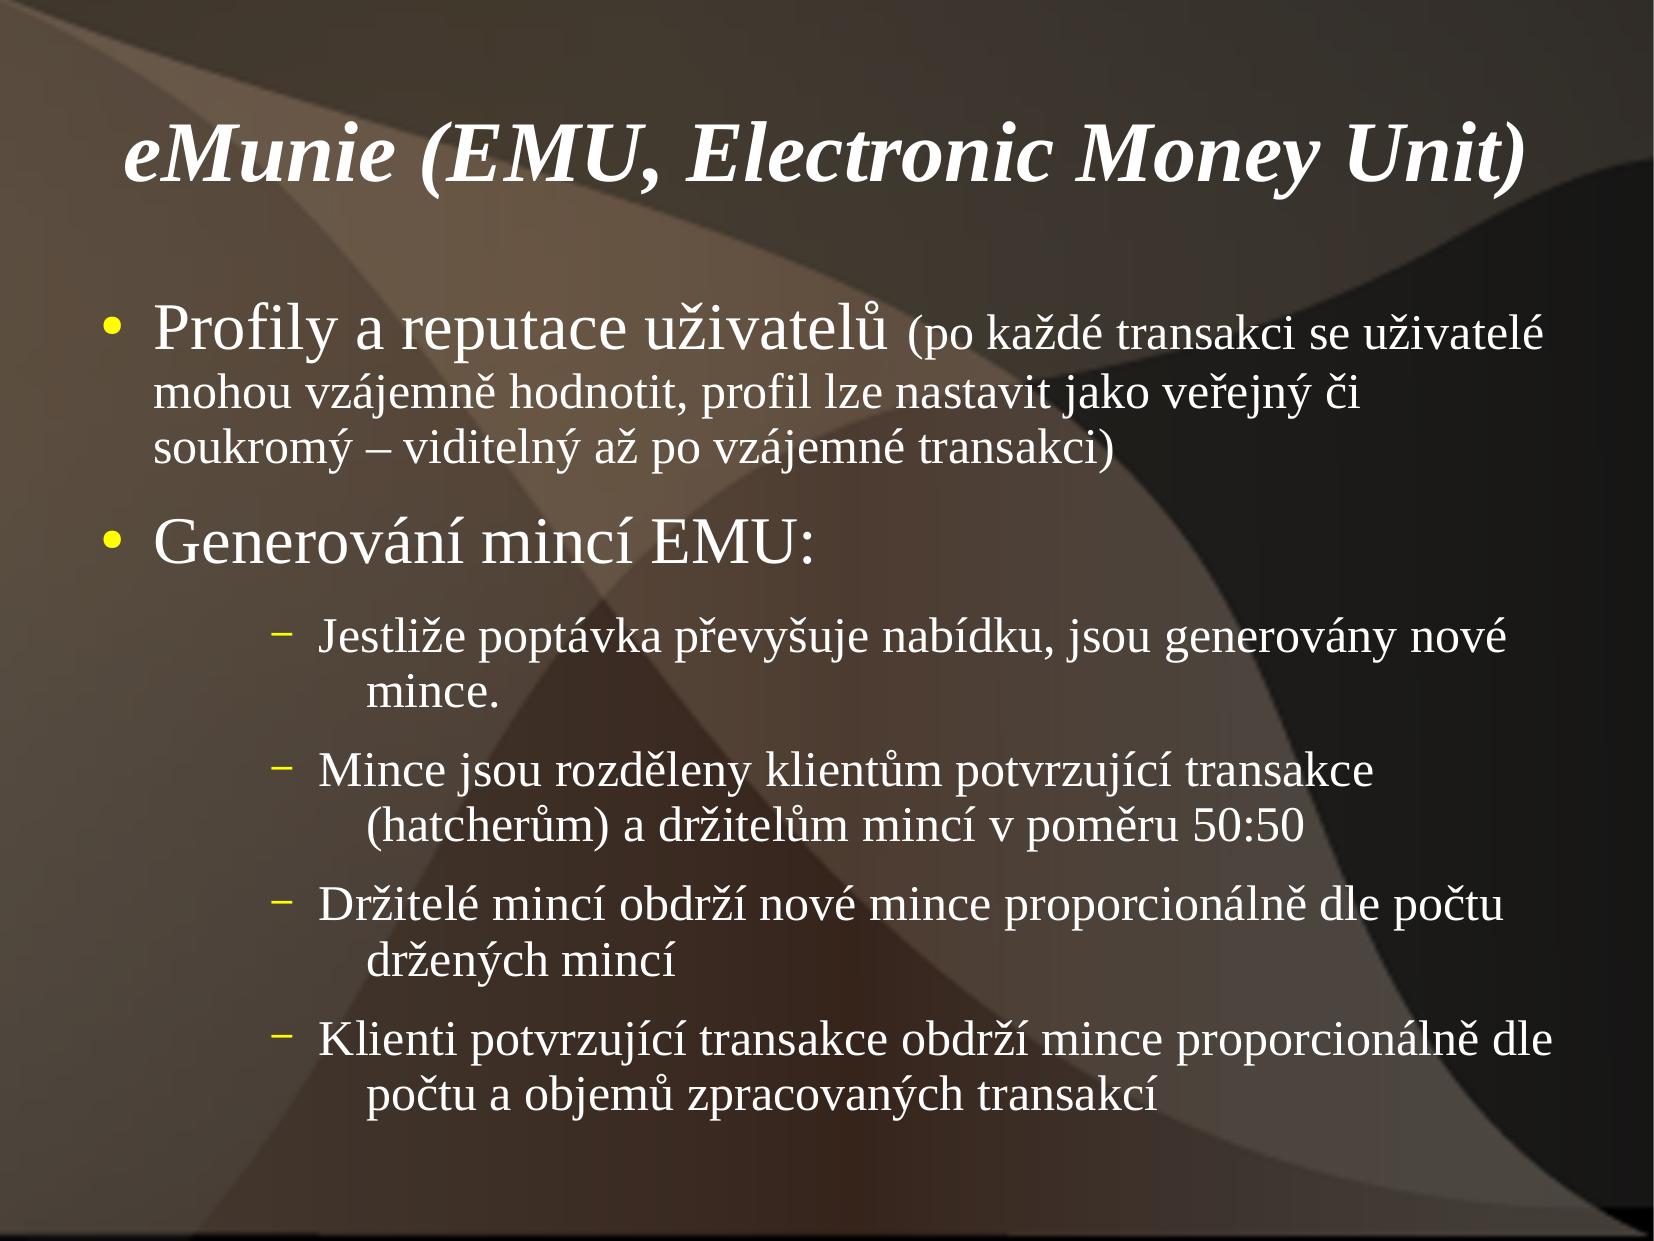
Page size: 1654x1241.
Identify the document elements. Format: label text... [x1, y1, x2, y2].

list Profily a reputace uživatelů (po každé transakci se uživatelé mohou vzájemně hodnotit, profil lze nastavit jako veřejný či soukromý – viditelný až po vzájemné transakci) Generování mincí EMU: Jestliže poptávka převyšuje nabídku, jsou generovány nové mince. Mince jsou rozděleny klientům potvrzující transakce (hatcherům) a držitelům mincí v poměru 50:50 Držitelé mincí obdrží nové mince proporcionálně dle počtu držených mincí Klienti potvrzující transakce obdrží mince proporcionálně dle počtu a objemů zpracovaných transakcí [82, 290, 1571, 1122]
picture [0, 0, 1654, 1241]
title eMunie (EMU, Electronic Money Unit) [82, 49, 1571, 257]
